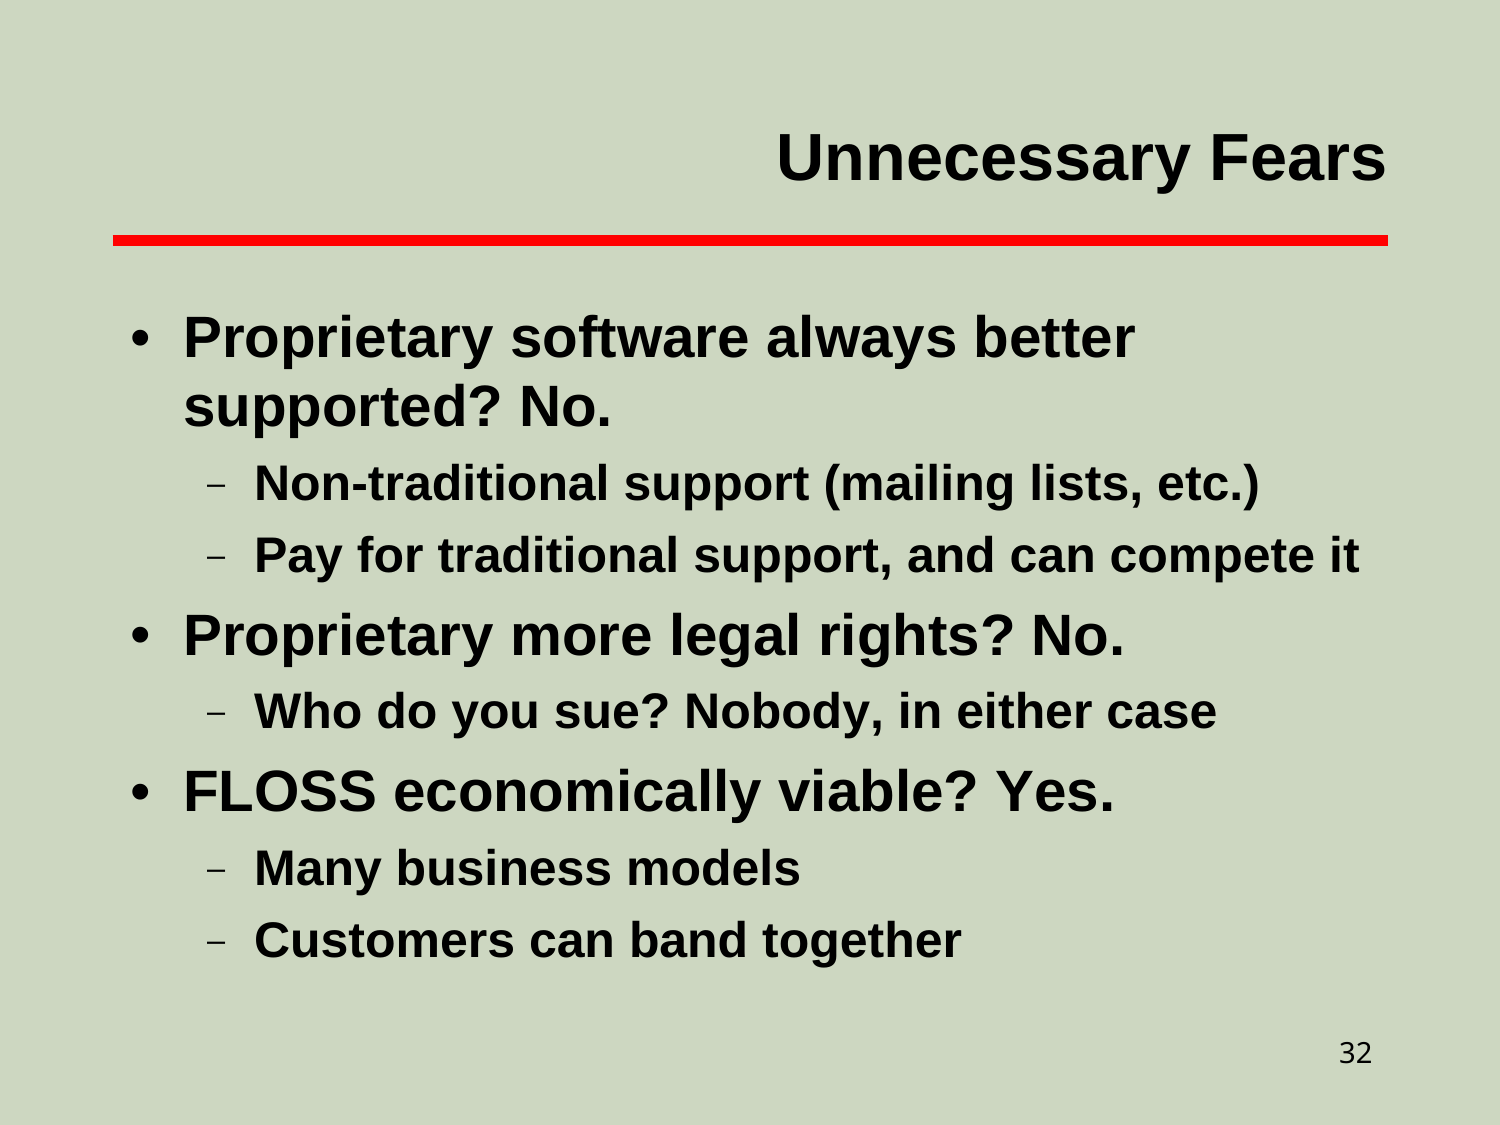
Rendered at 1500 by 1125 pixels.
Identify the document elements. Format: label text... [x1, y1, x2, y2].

title Unnecessary Fears [337, 85, 1388, 224]
list Proprietary software always better supported? No. Non-traditional support (mailing lists, etc.) Pay for traditional support, and can compete it Proprietary more legal rights? No. Who do you sue? Nobody, in either case FLOSS economically viable? Yes. Many business models Customers can band together [112, 299, 1388, 1037]
